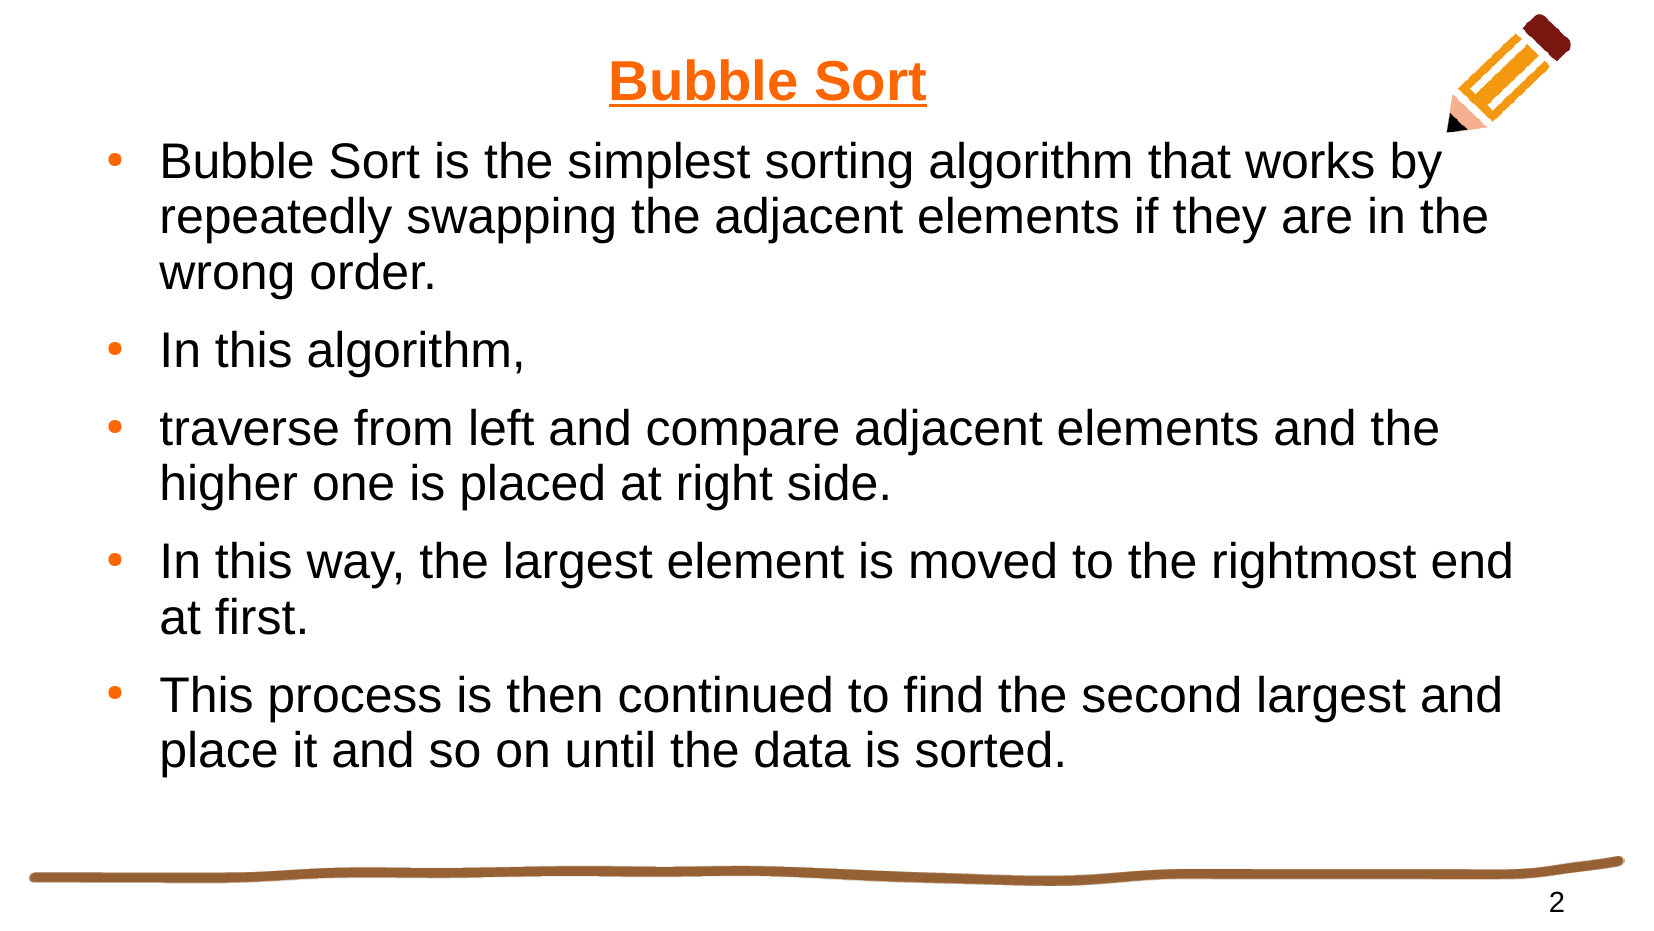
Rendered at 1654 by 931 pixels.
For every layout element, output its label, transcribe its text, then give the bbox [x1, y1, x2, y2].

title Bubble Sort [88, 29, 1447, 132]
picture [29, 856, 1625, 886]
list Bubble Sort is the simplest sorting algorithm that works by repeatedly swapping the adjacent elements if they are in the wrong order. In this algorithm, traverse from left and compare adjacent elements and the higher one is placed at right side. In this way, the largest element is moved to the rightmost end at first. This process is then continued to find the second largest and place it and so on until the data is sorted. [88, 132, 1538, 857]
picture [1446, 14, 1571, 133]
